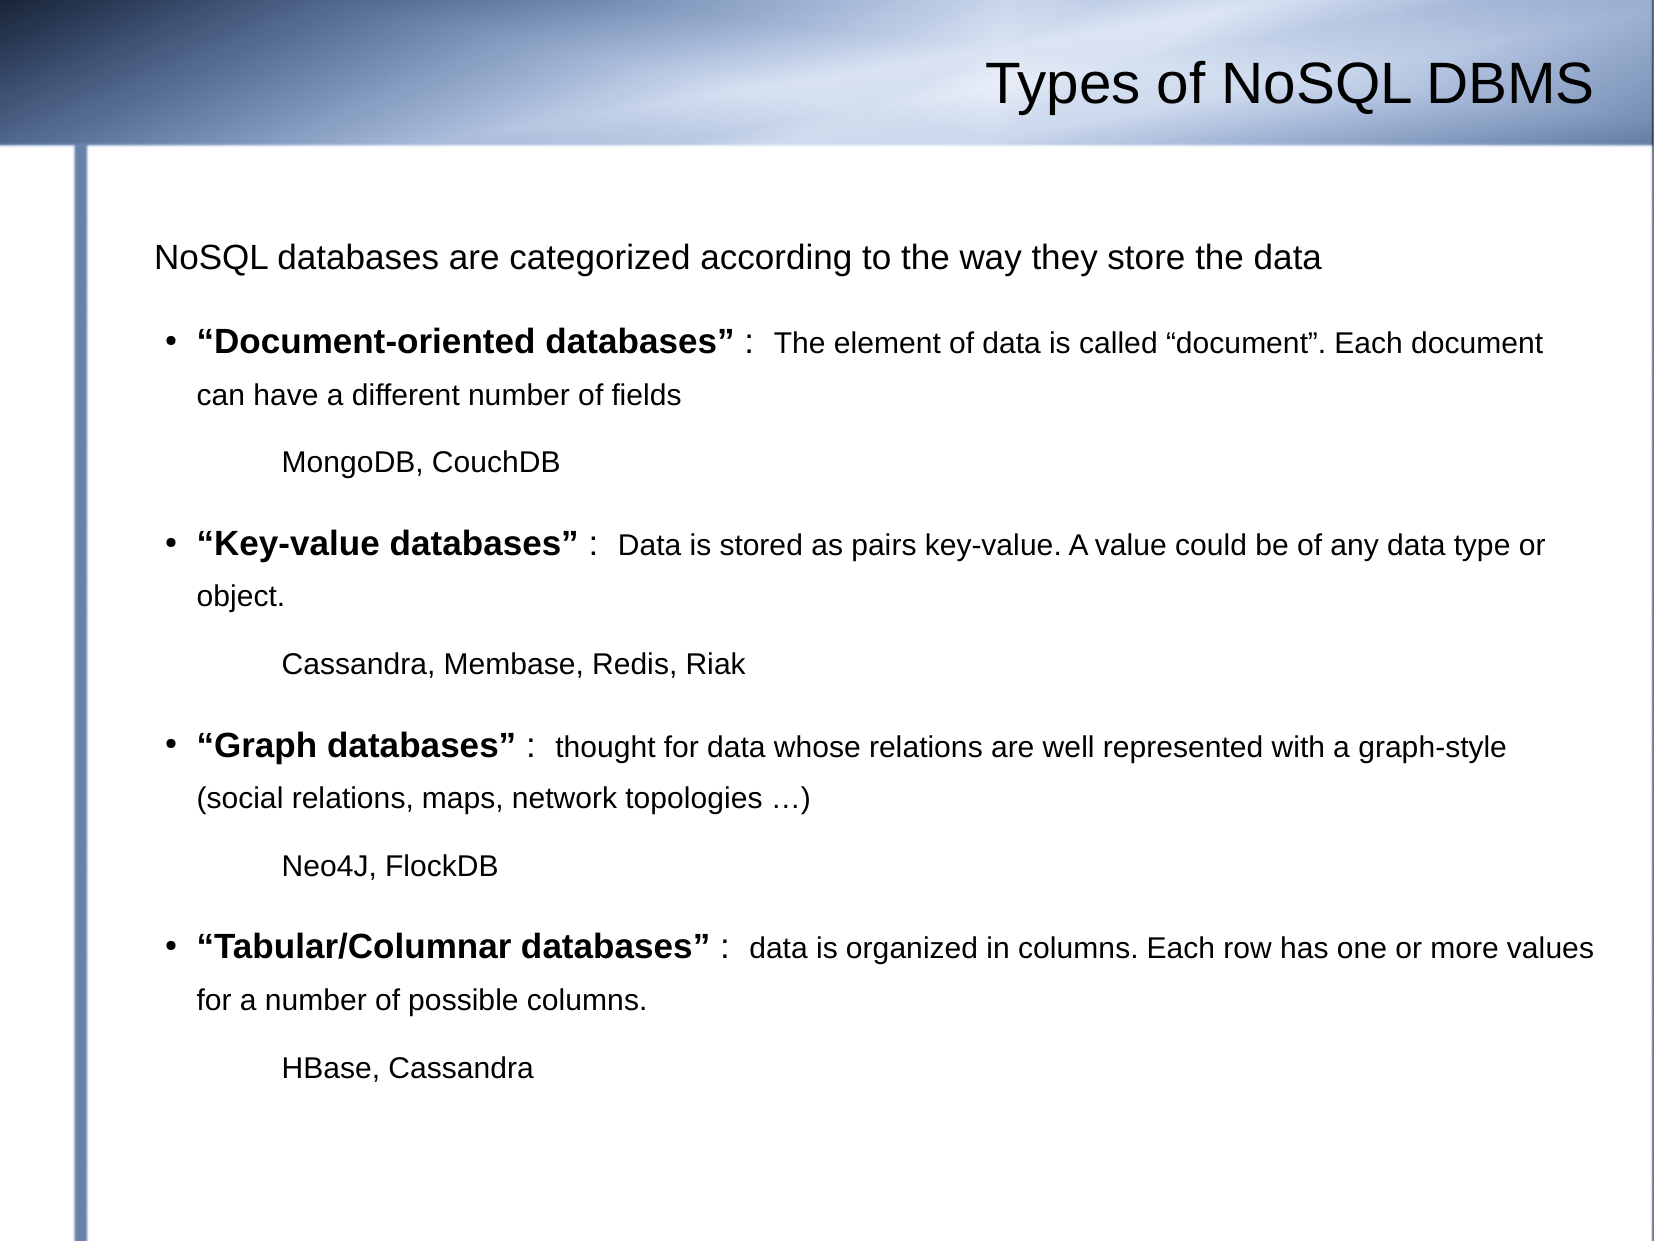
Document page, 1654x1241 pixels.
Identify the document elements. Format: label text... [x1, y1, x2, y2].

title Types of NoSQL DBMS [154, 49, 1596, 118]
picture [0, 0, 1654, 1241]
list NoSQL databases are categorized according to the way they store the data “Document-oriented databases” : The element of data is called “document”. Each document can have a different number of fields MongoDB, CouchDB “Key-value databases” : Data is stored as pairs key-value. A value could be of any data type or object. Cassandra, Membase, Redis, Riak “Graph databases” : thought for data whose relations are well represented with a graph-style (social relations, maps, network topologies …) Neo4J, FlockDB “Tabular/Columnar databases” : data is organized in columns. Each row has one or more values for a number of possible columns. HBase, Cassandra [154, 218, 1596, 1093]
